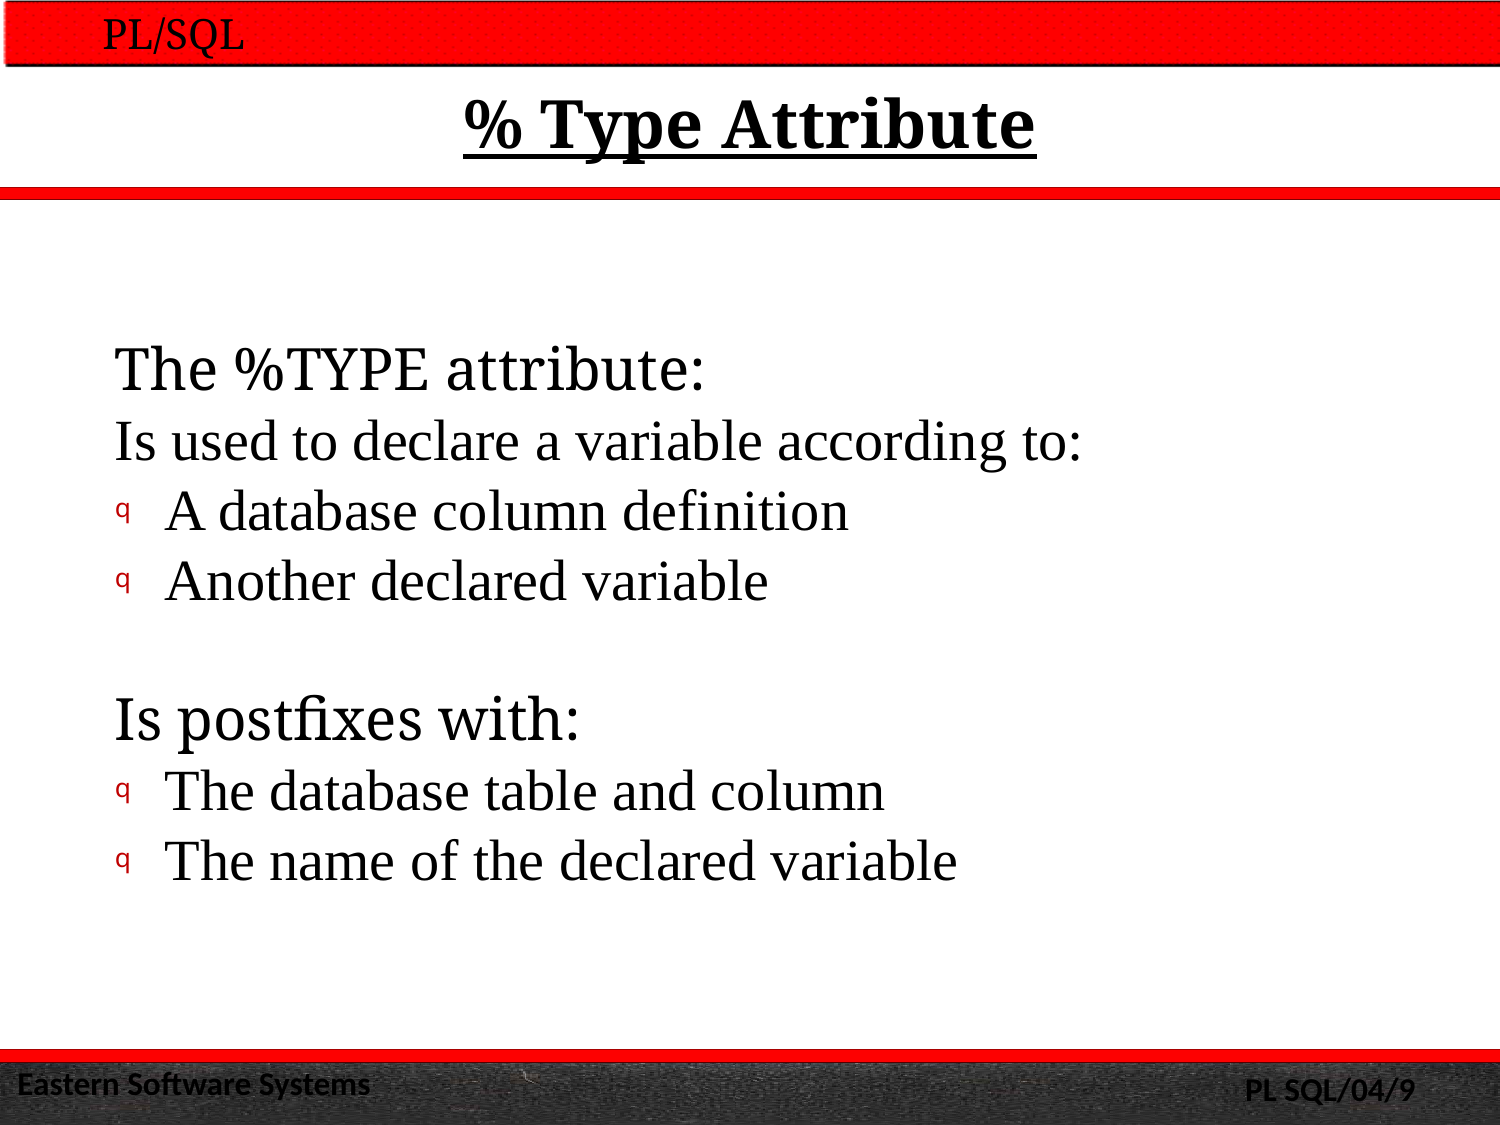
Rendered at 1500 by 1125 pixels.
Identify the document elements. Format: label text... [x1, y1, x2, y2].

text_box % Type Attribute [0, 74, 1500, 170]
picture [0, 1049, 1500, 1125]
text_box PL/SQL [87, 0, 288, 65]
text_box The %TYPE attribute: Is used to declare a variable according to: A database column definition Another declared variable Is postfixes with: The database table and column The name of the declared variable [99, 324, 1400, 900]
picture [0, 187, 1500, 200]
text_box Eastern Software Systems [2, 1054, 394, 1110]
picture [0, 0, 1500, 69]
text_box PL SQL/04/9 [480, 1060, 1500, 1125]
